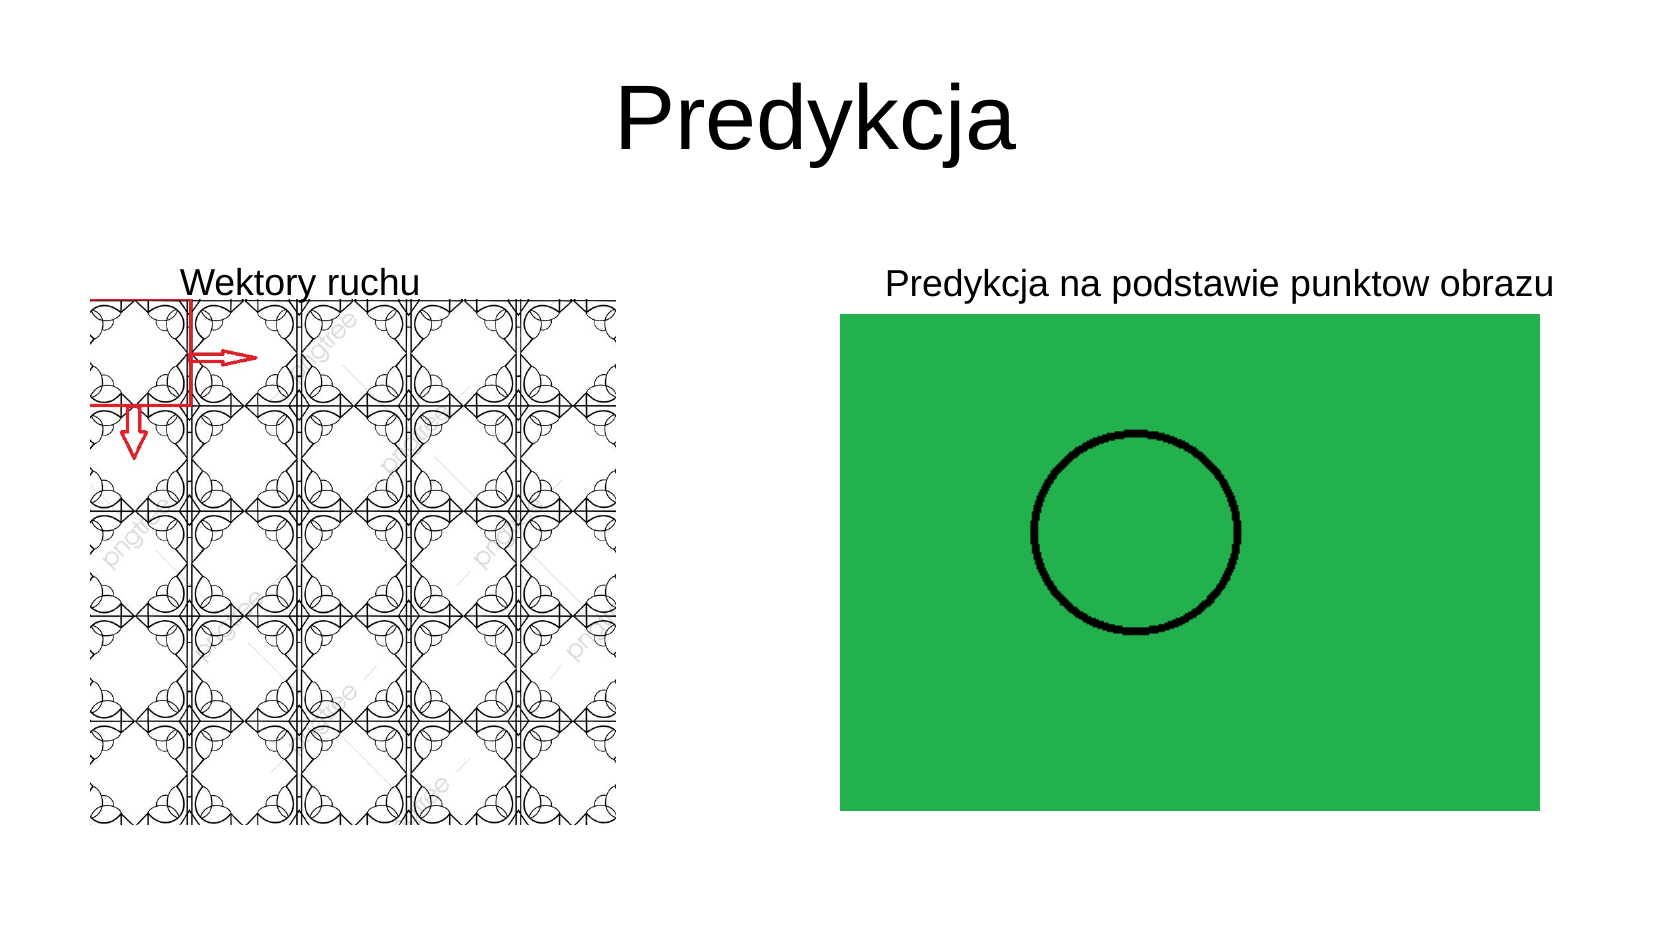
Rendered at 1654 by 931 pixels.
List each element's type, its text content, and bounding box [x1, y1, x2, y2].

picture [90, 299, 616, 826]
text_box Predykcja na podstawie punktow obrazu [870, 255, 1570, 312]
title Predykcja [71, 15, 1561, 221]
picture [840, 314, 1540, 811]
text_box Wektory ruchu [165, 254, 436, 311]
